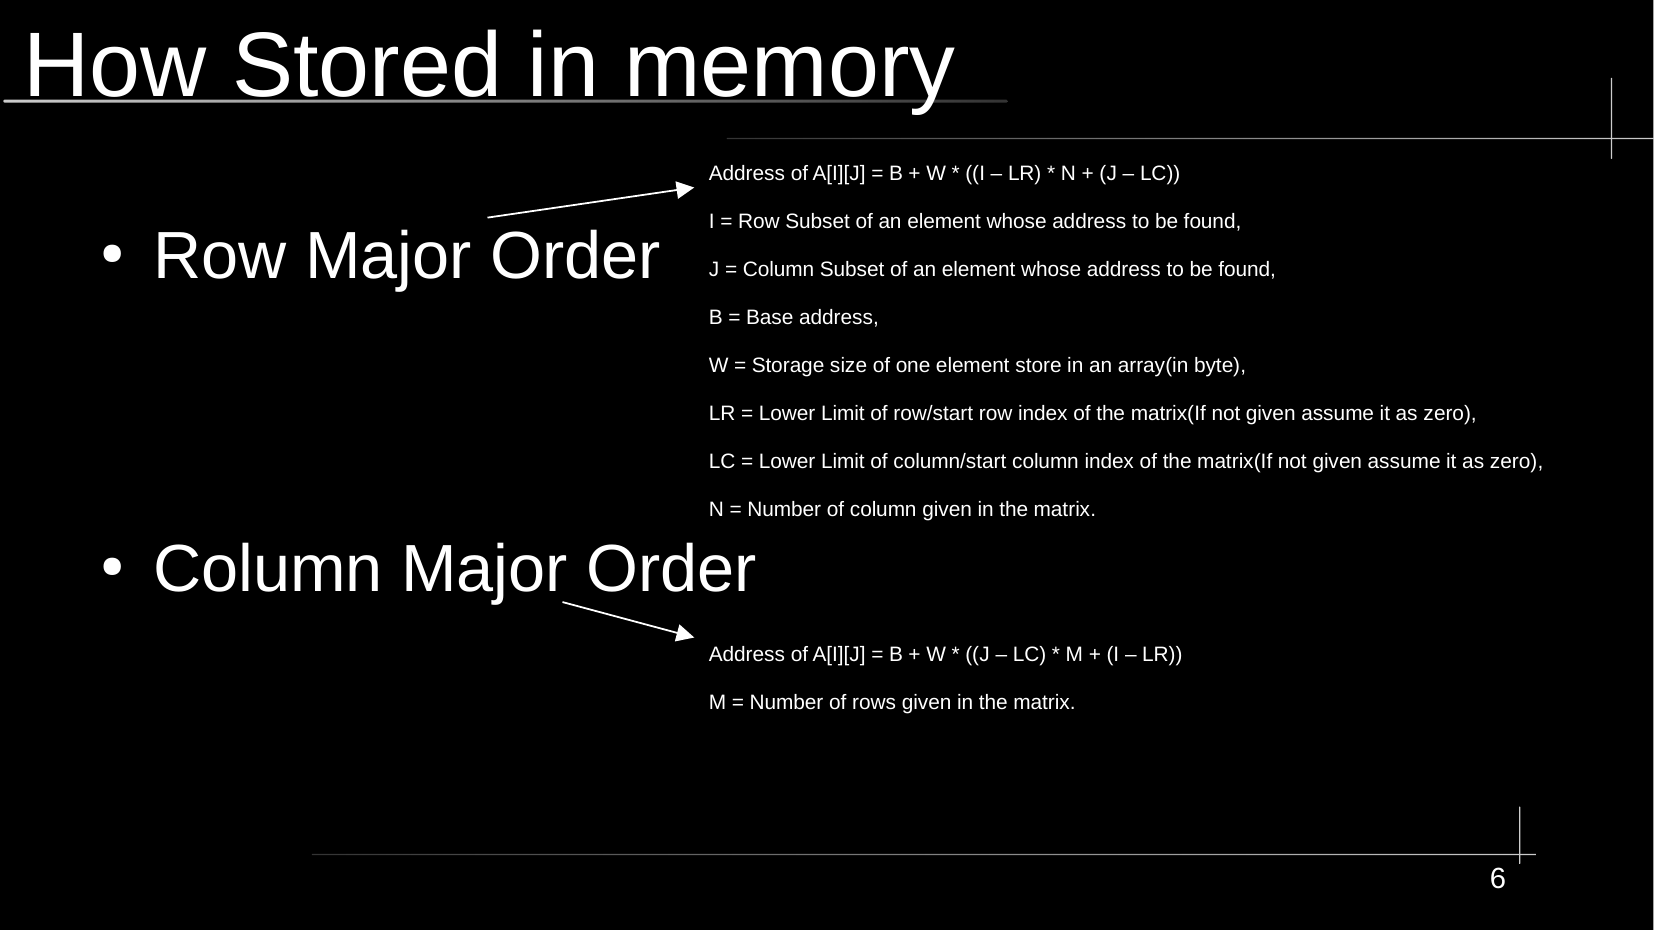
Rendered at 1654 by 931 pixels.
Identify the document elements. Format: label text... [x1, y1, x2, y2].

list Row Major Order Column Major Order [82, 217, 1571, 758]
title How Stored in memory [23, 11, 1589, 119]
text_box Address of A[I][J] = B + W * ((I – LR) * N + (J – LC)) I = Row Subset of an element whose address to be found, J = Column Subset of an element whose address to be found, B = Base address, W = Storage size of one element store in an array(in byte), LR = Lower Limit of row/start row index of the matrix(If not given assume it as zero), LC = Lower Limit of column/start column index of the matrix(If not given assume it as zero), N = Number of column given in the matrix. Address of A[I][J] = B + W * ((J – LC) * M + (I – LR)) M = Number of rows given in the matrix. [694, 154, 1566, 722]
